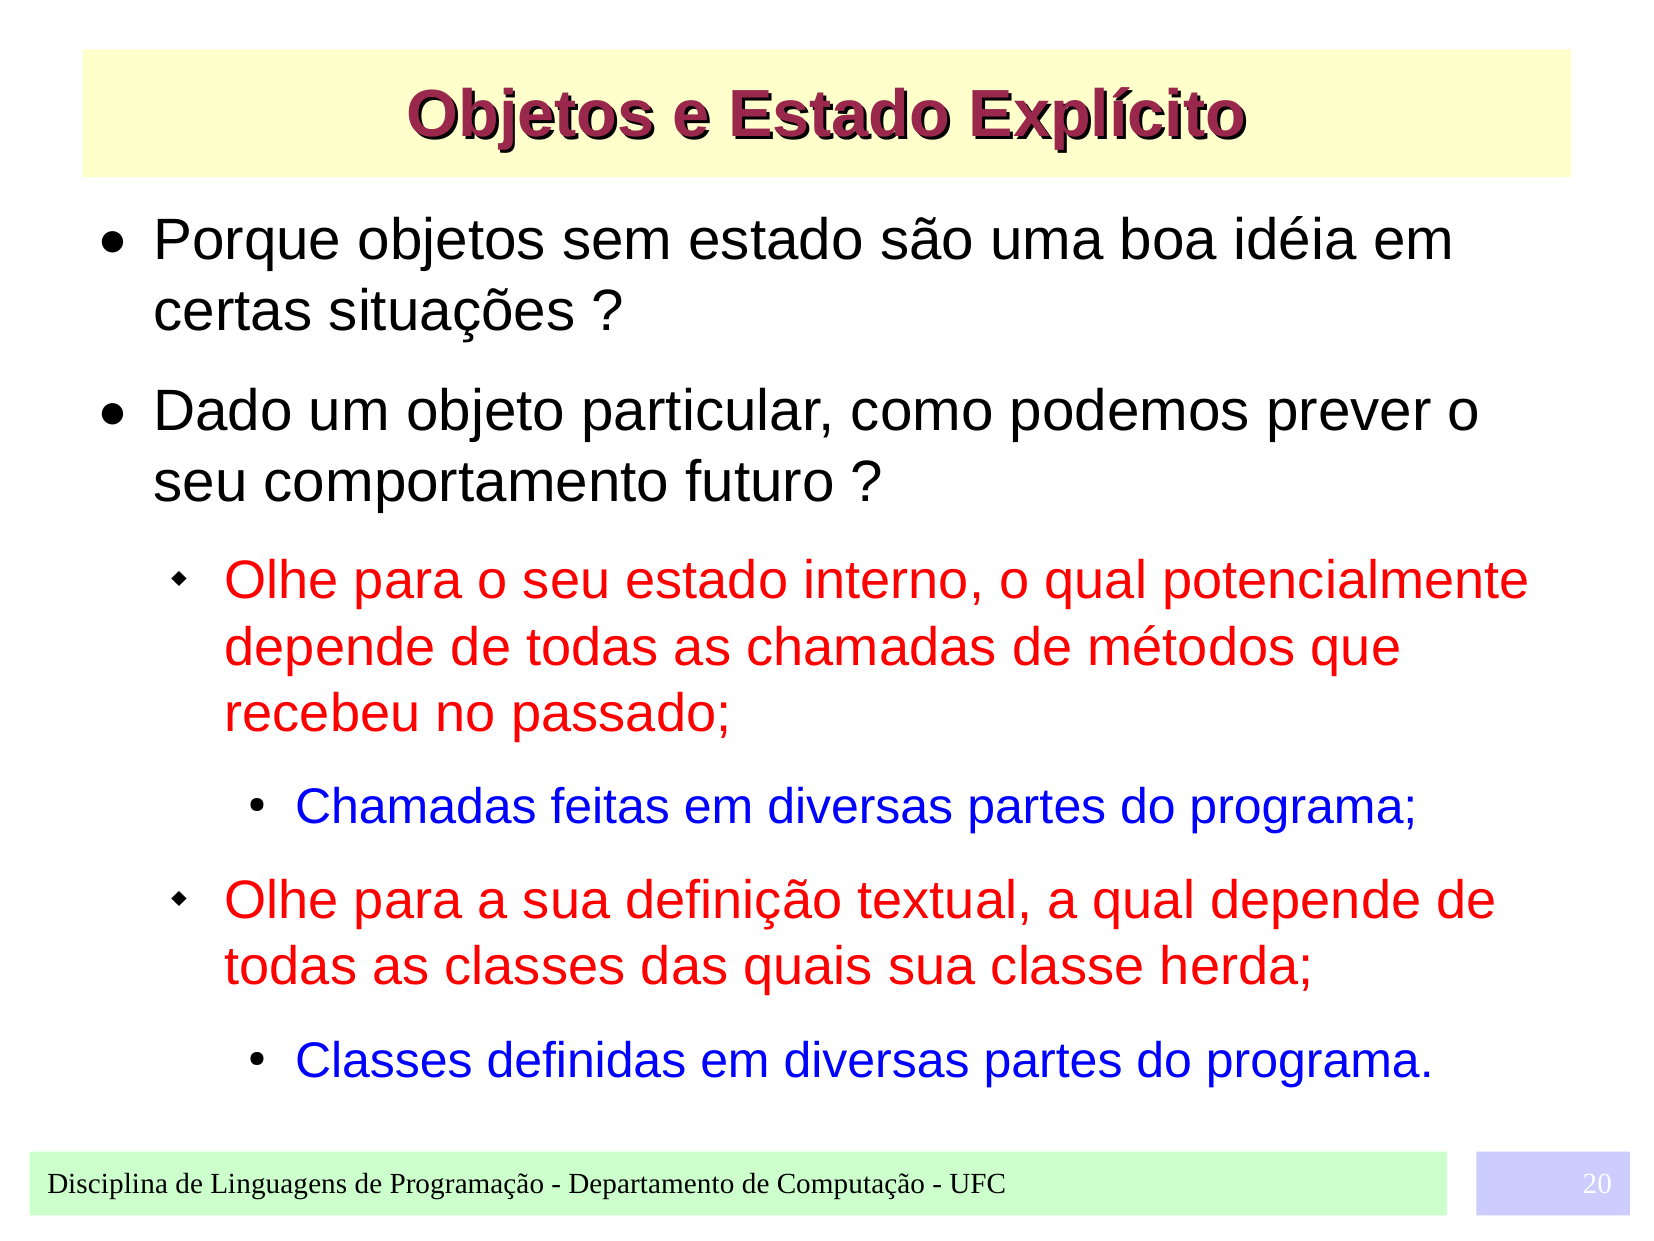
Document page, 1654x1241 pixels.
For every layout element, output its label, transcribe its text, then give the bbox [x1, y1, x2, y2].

title Objetos e Estado Explícito [82, 49, 1571, 178]
list Porque objetos sem estado são uma boa idéia em certas situações ? Dado um objeto particular, como podemos prever o seu comportamento futuro ? Olhe para o seu estado interno, o qual potencialmente depende de todas as chamadas de métodos que recebeu no passado; Chamadas feitas em diversas partes do programa; Olhe para a sua definição textual, a qual depende de todas as classes das quais sua classe herda; Classes definidas em diversas partes do programa. [82, 206, 1571, 1137]
